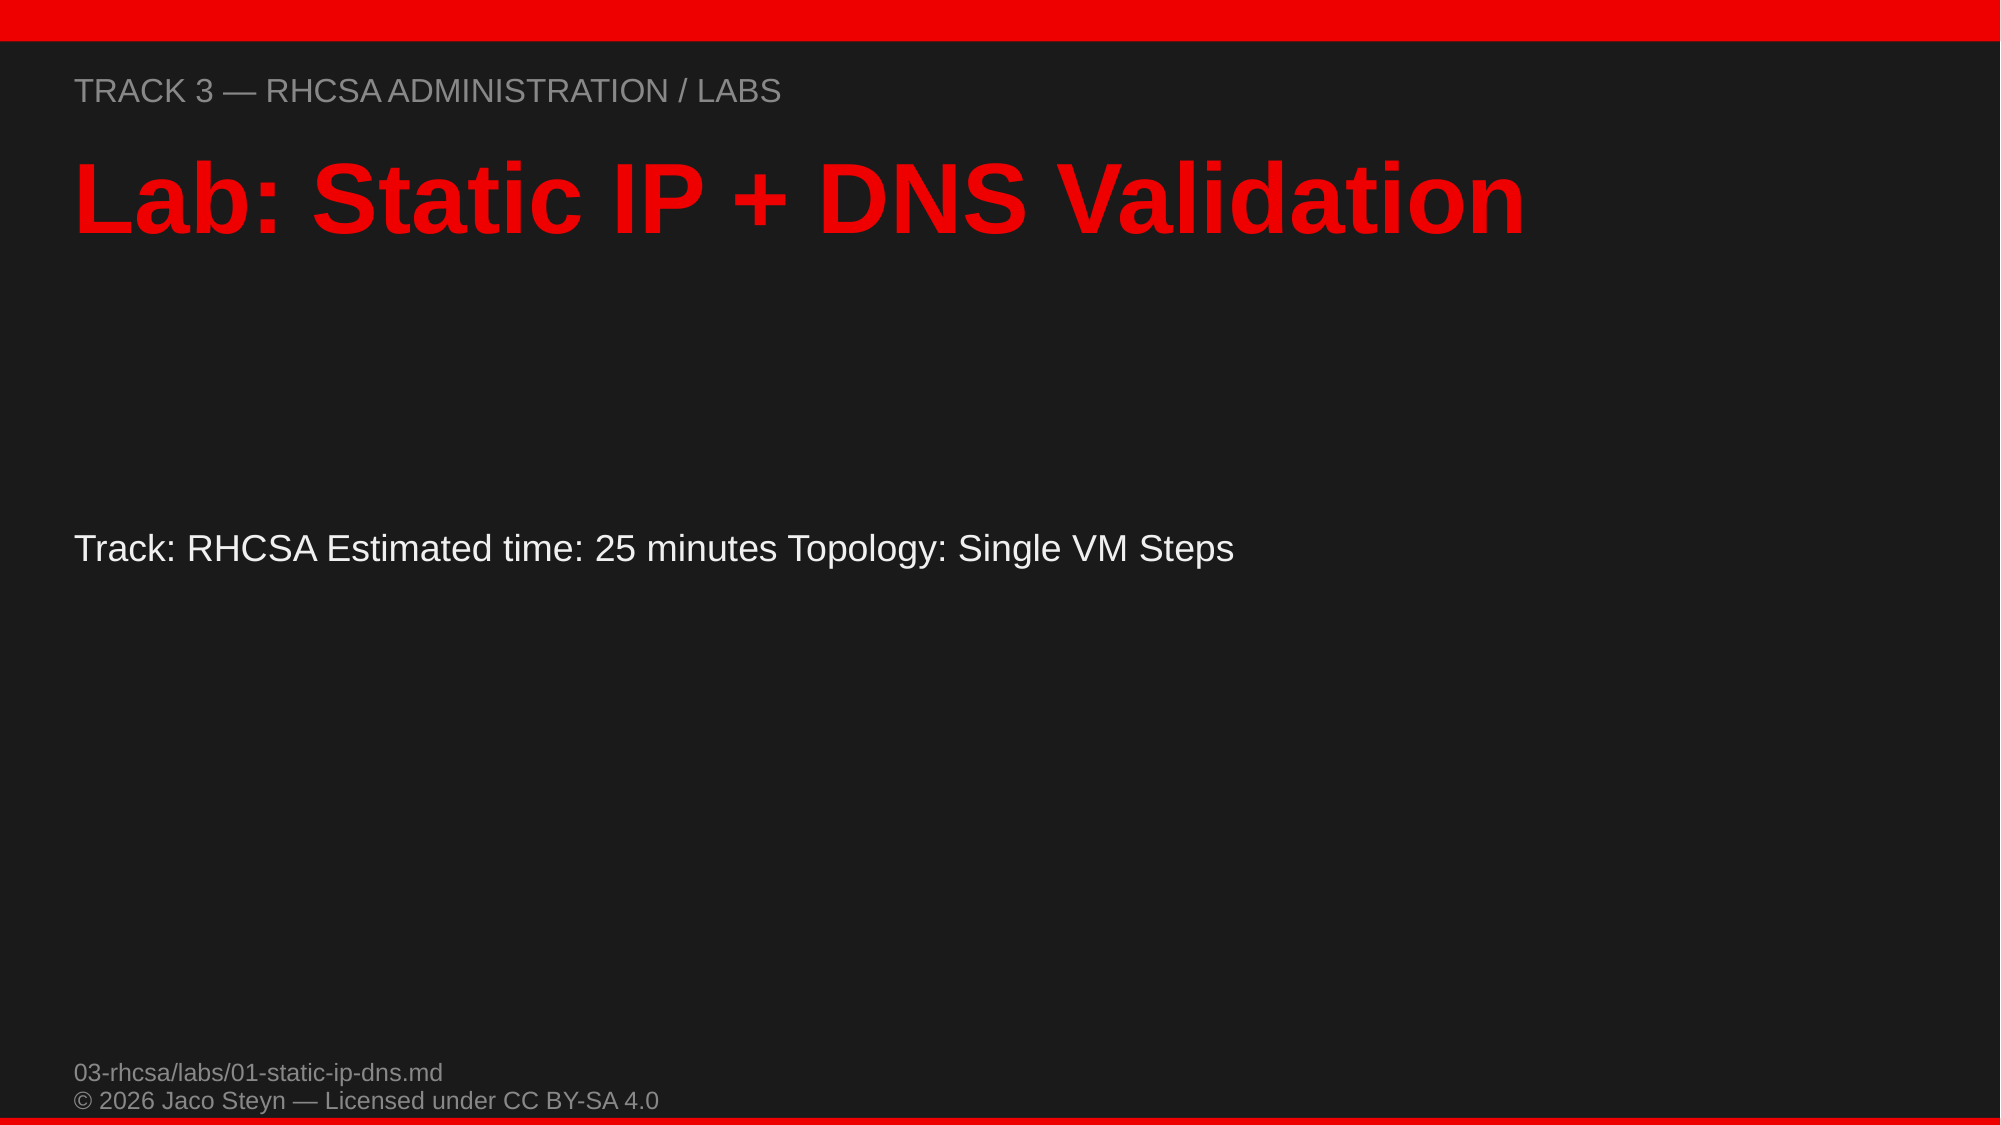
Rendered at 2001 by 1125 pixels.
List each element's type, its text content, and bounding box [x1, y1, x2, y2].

text_box Track: RHCSA Estimated time: 25 minutes Topology: Single VM Steps [59, 519, 1942, 727]
text_box 03-rhcsa/labs/01-static-ip-dns.md © 2026 Jaco Steyn — Licensed under CC BY-SA 4.0 [59, 1051, 1942, 1111]
text_box TRACK 3 — RHCSA ADMINISTRATION / LABS [59, 64, 1942, 119]
text_box Lab: Static IP + DNS Validation [59, 135, 1942, 461]
text_box [0, 1117, 2001, 1125]
text_box [0, 0, 2001, 42]
